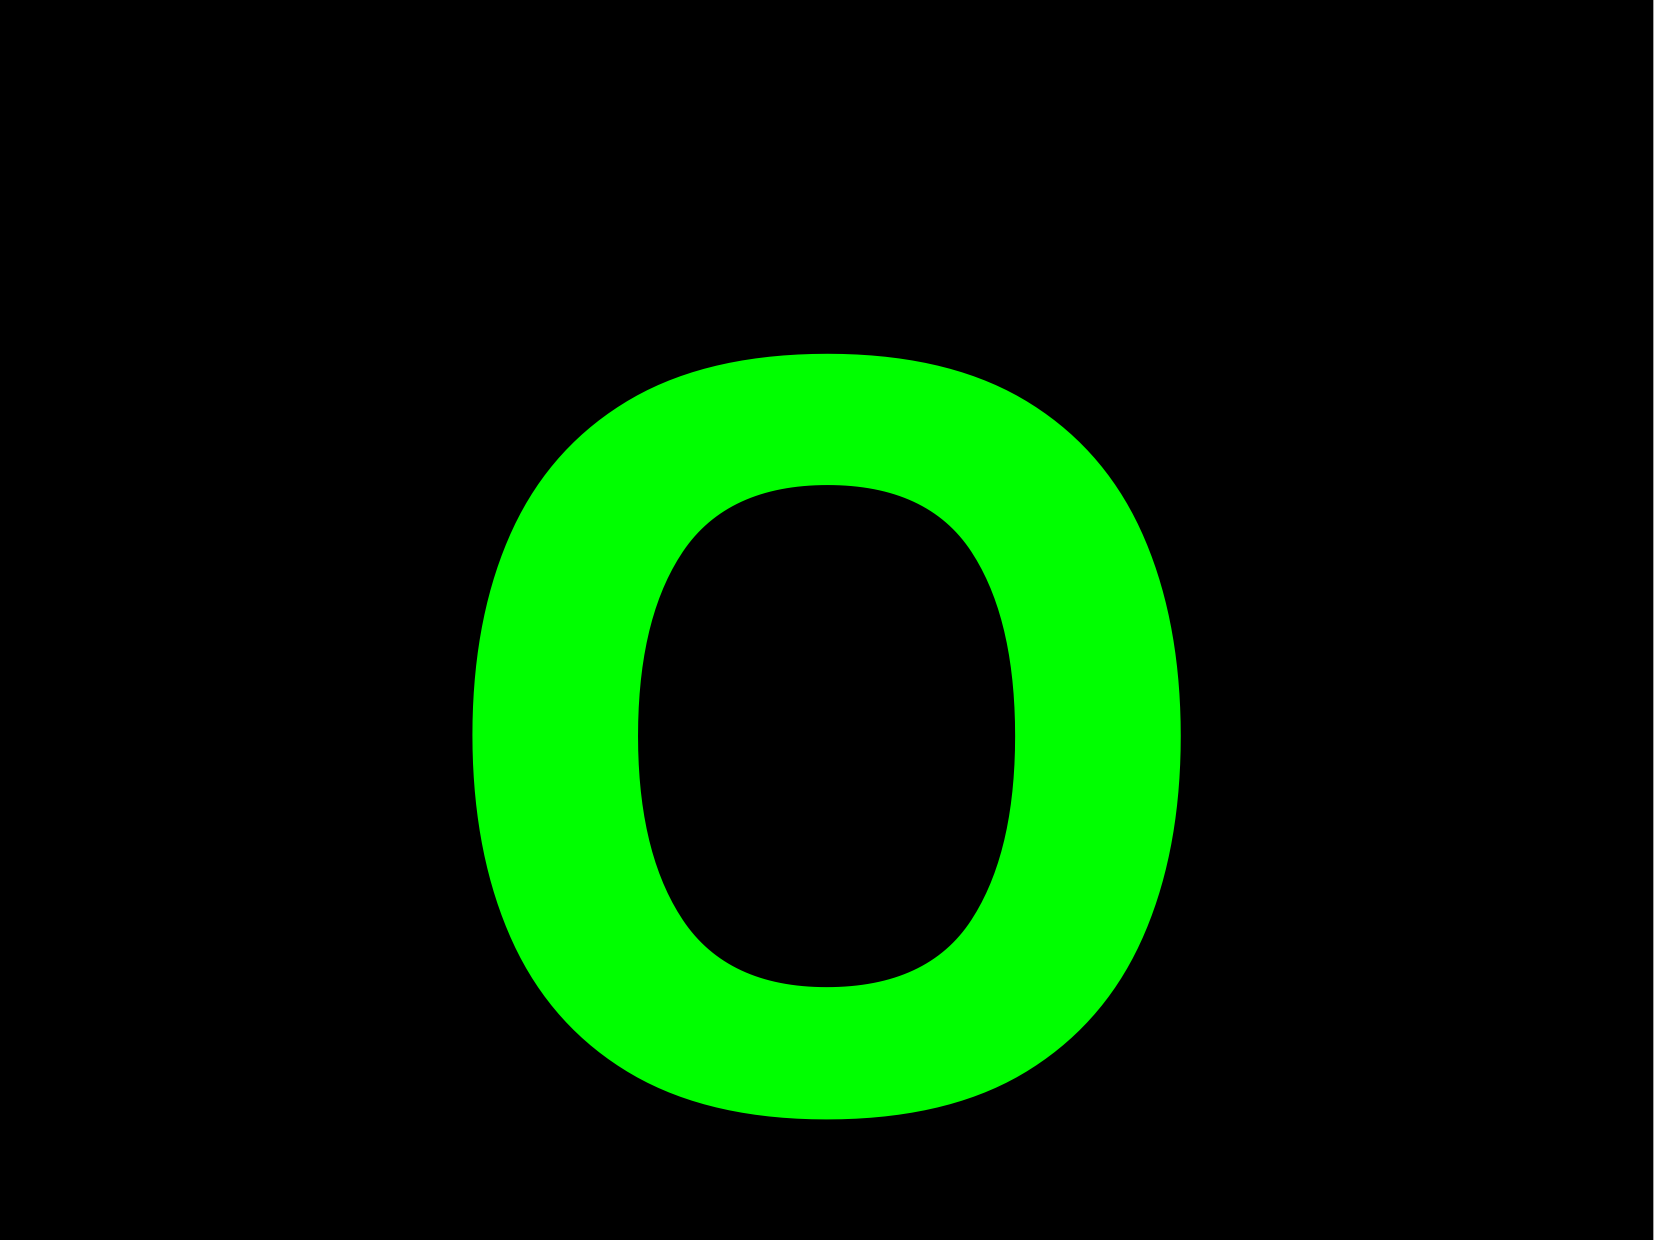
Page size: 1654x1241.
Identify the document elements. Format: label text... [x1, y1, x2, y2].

text_box O [29, 0, 1625, 1241]
